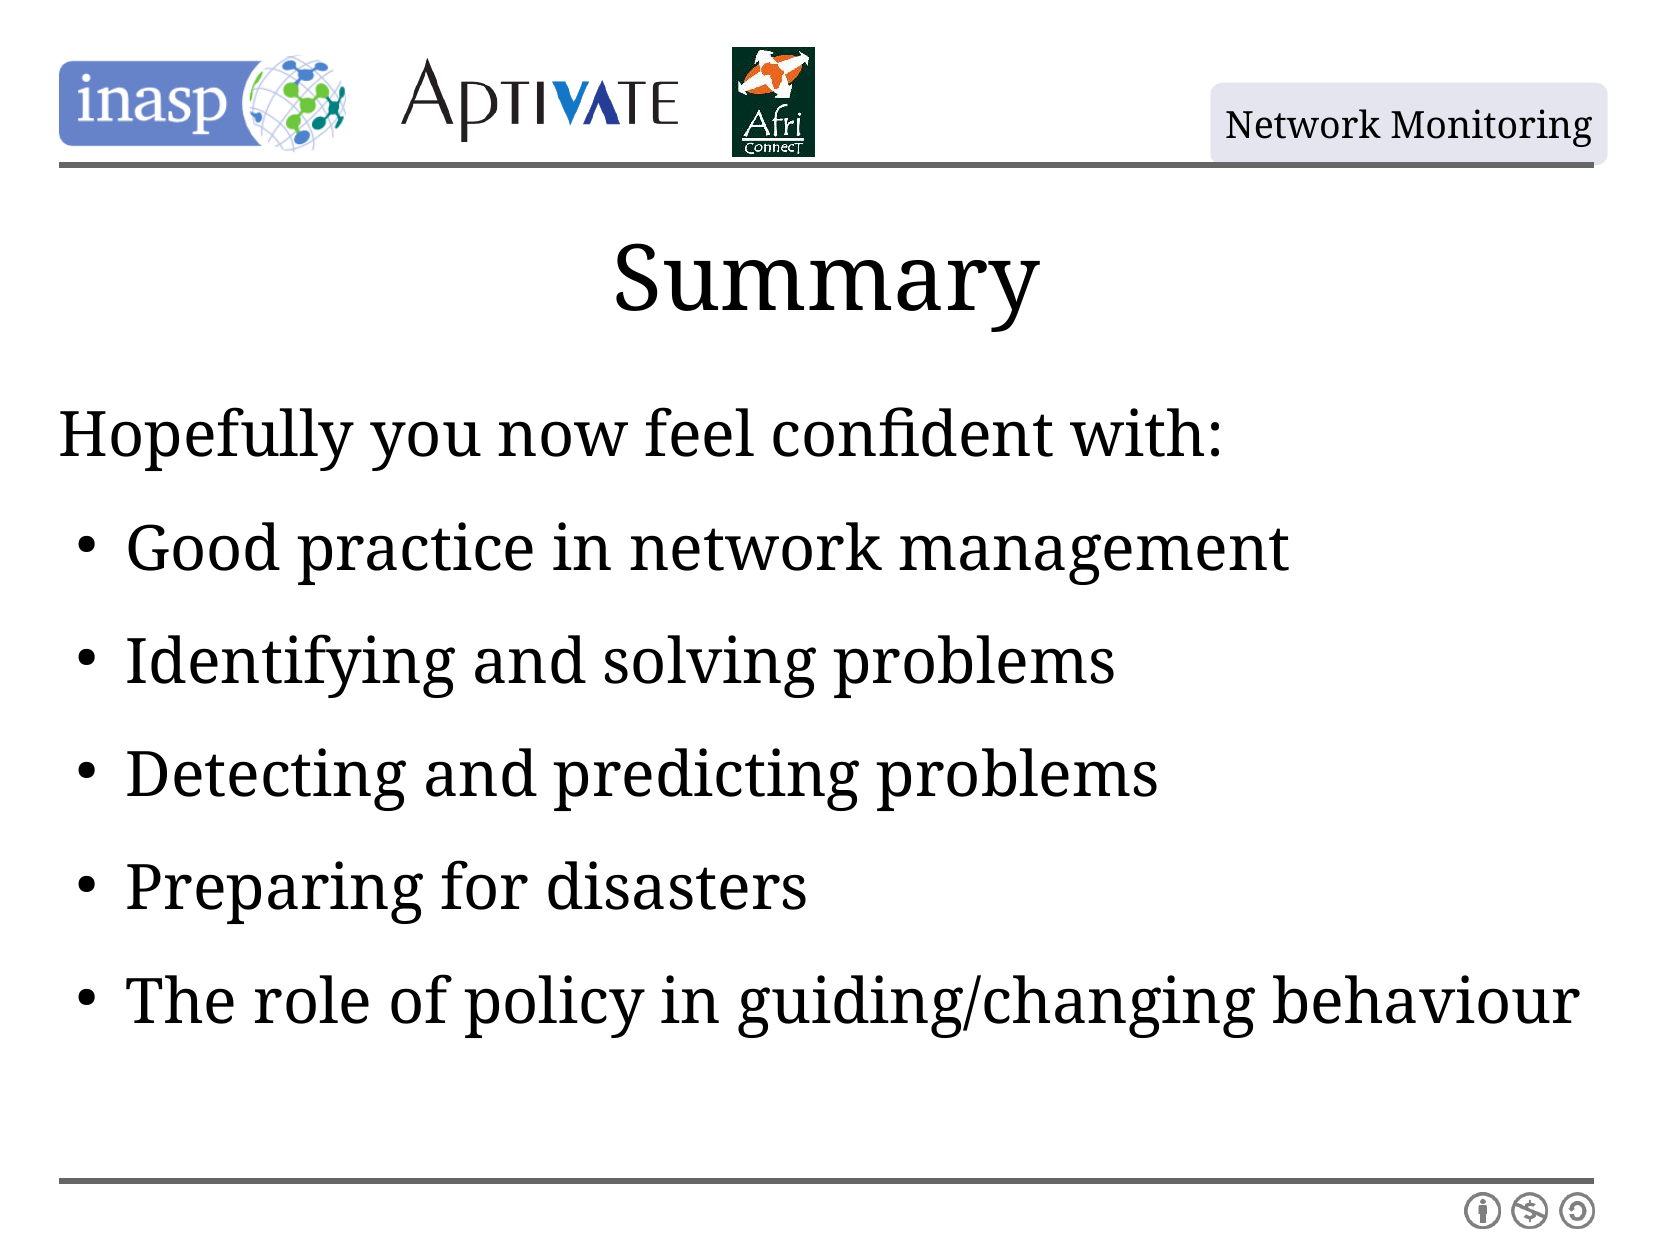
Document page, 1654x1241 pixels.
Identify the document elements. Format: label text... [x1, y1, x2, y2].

picture [1511, 1192, 1548, 1229]
picture [1464, 1192, 1501, 1229]
picture [732, 47, 815, 157]
picture [401, 58, 678, 142]
title Summary [59, 212, 1595, 343]
list Hopefully you now feel confident with: Good practice in network management Identifying and solving problems Detecting and predicting problems Preparing for disasters The role of policy in guiding/changing behaviour [59, 389, 1595, 1109]
picture [59, 47, 355, 160]
picture [1559, 1192, 1595, 1229]
